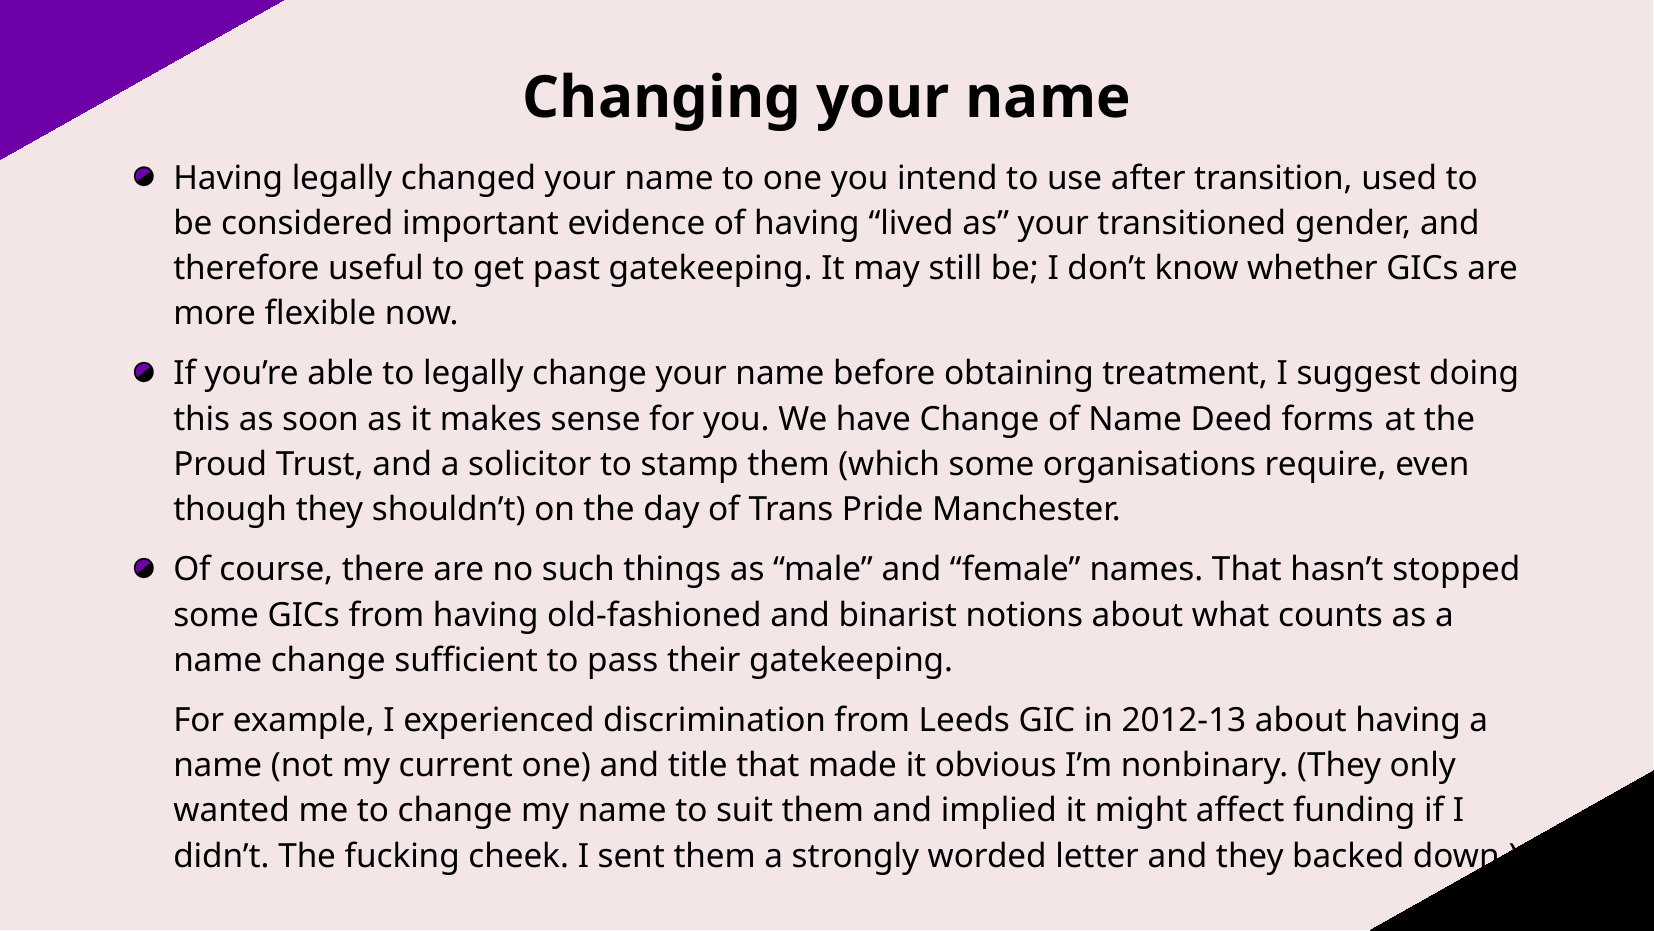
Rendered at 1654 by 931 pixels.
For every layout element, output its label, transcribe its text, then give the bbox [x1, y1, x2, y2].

subtitle Having legally changed your name to one you intend to use after transition, used to be considered important evidence of having “lived as” your transitioned gender, and therefore useful to get past gatekeeping. It may still be; I don’t know whether GICs are more flexible now. If you’re able to legally change your name before obtaining treatment, I suggest doing this as soon as it makes sense for you. We have Change of Name Deed forms at the Proud Trust, and a solicitor to stamp them (which some organisations require, even though they shouldn’t) on the day of Trans Pride Manchester. Of course, there are no such things as “male” and “female” names. That hasn’t stopped some GICs from having old-fashioned and binarist notions about what counts as a name change sufficient to pass their gatekeeping. For example, I experienced discrimination from Leeds GIC in 2012-13 about having a name (not my current one) and title that made it obvious I’m nonbinary. (They only wanted me to change my name to suit them and implied it might affect funding if I didn’t. The fucking cheek. I sent them a strongly worded letter and they backed down.) [132, 140, 1526, 890]
title Changing your name [82, 35, 1571, 154]
text_box [1370, 770, 1654, 931]
text_box [0, 0, 284, 160]
